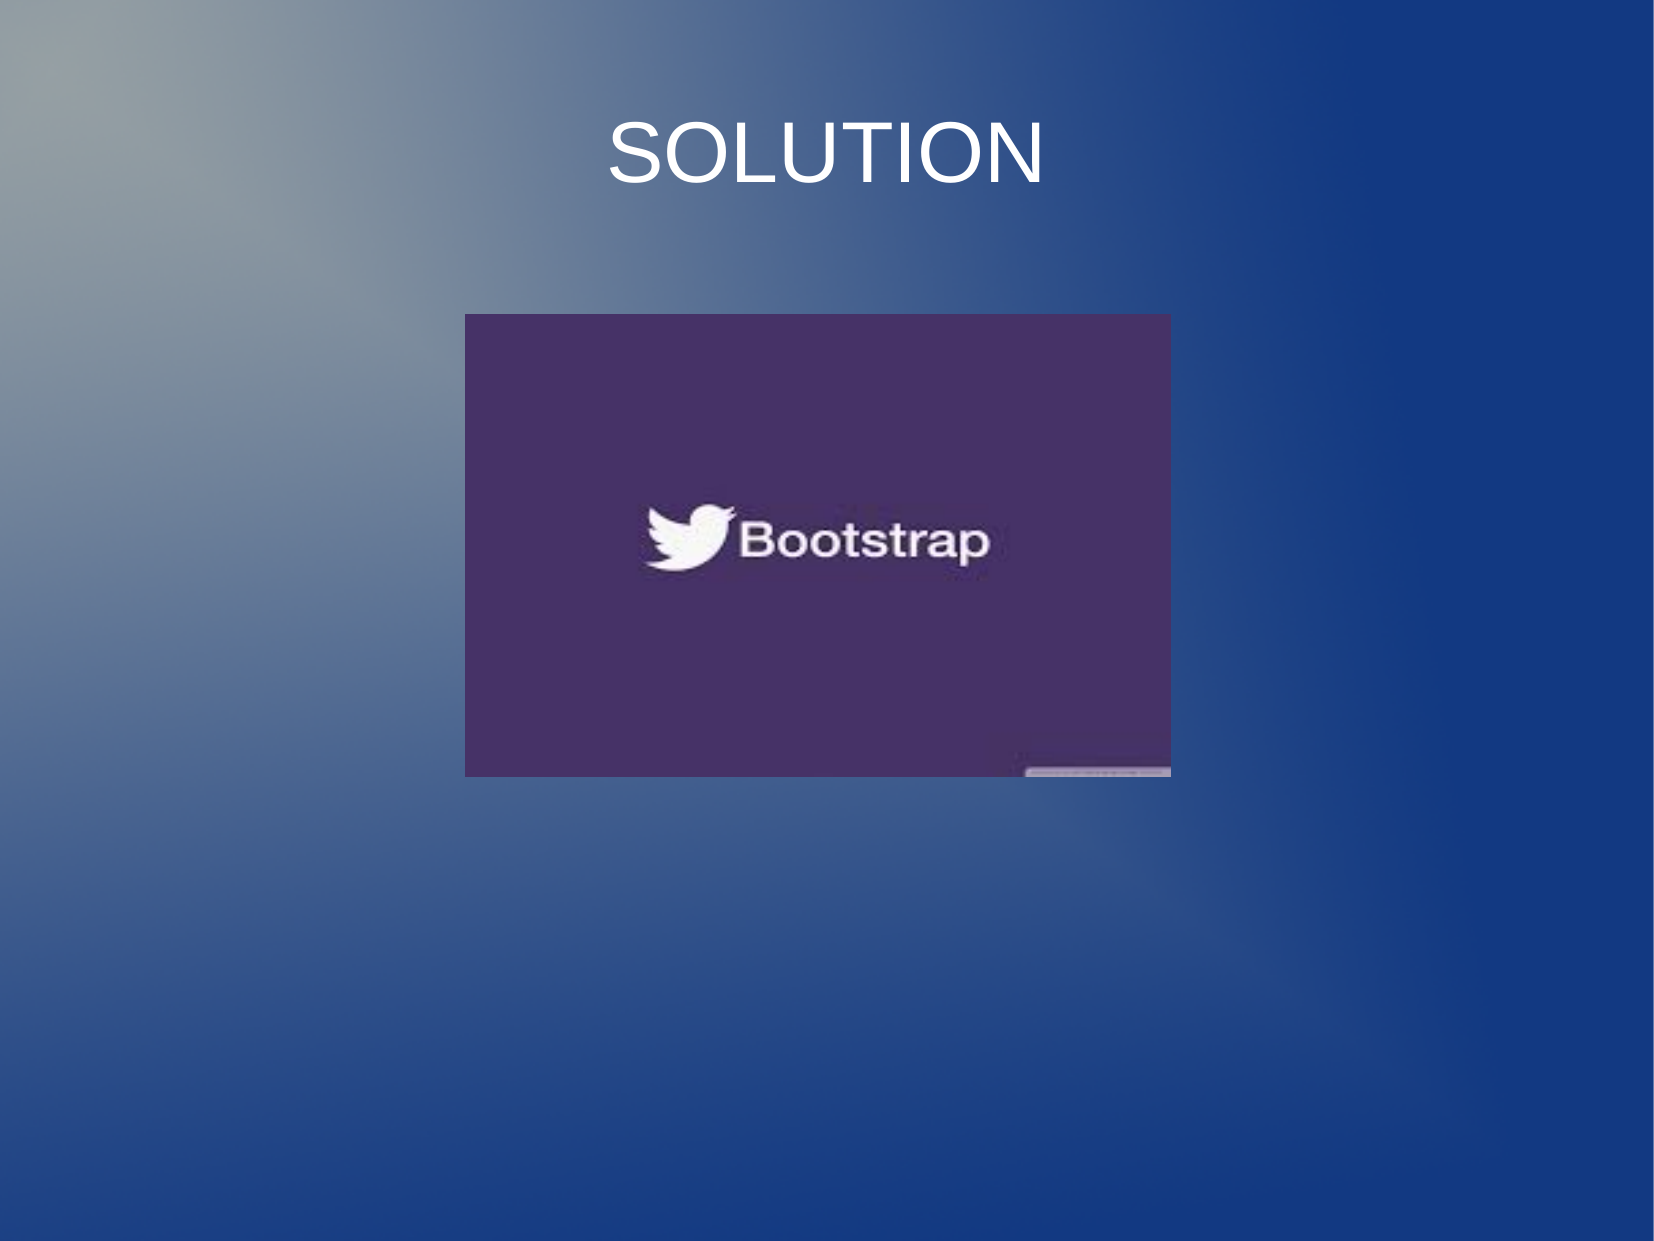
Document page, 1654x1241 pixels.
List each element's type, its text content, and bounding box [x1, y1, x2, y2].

list [82, 290, 1571, 1010]
title SOLUTION [82, 49, 1571, 257]
picture [0, 0, 1654, 1241]
